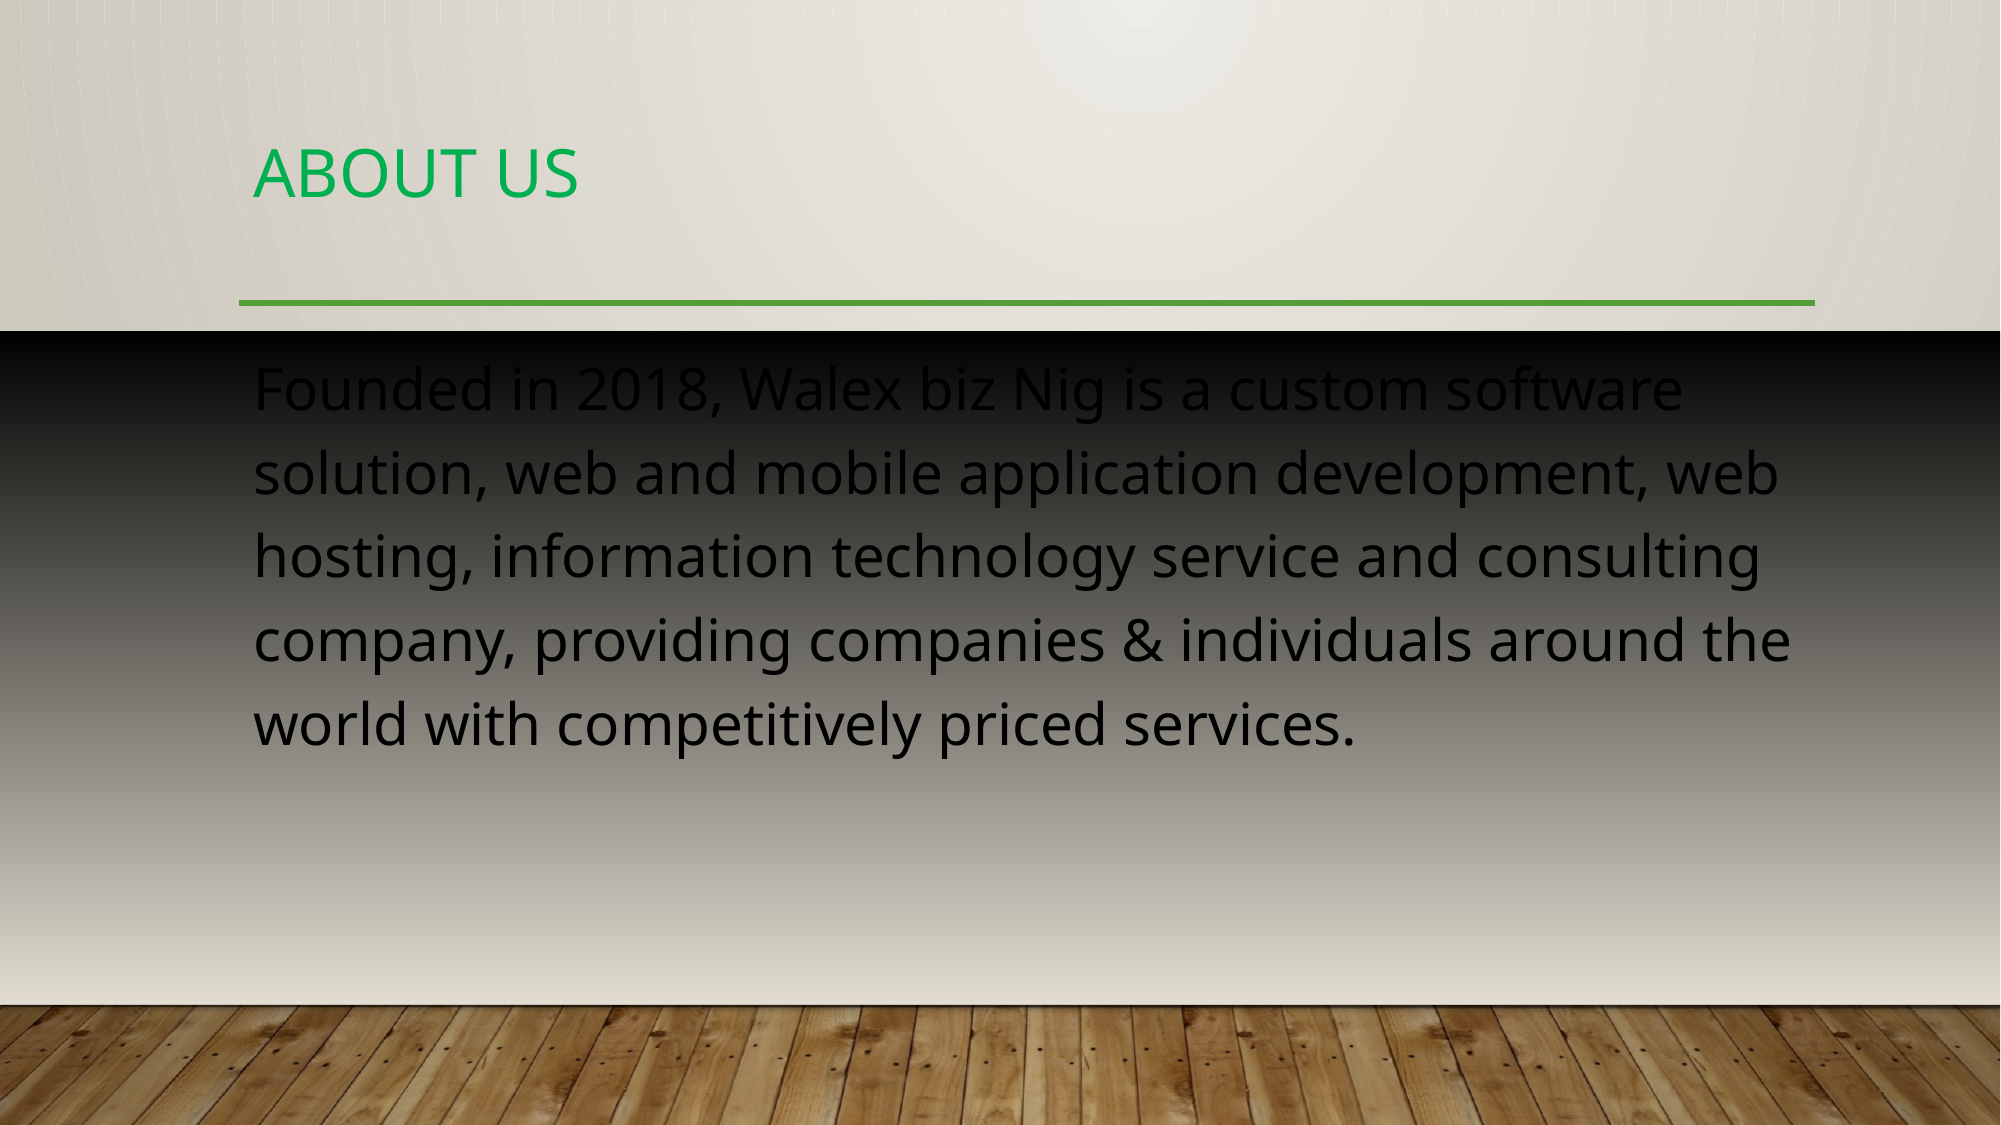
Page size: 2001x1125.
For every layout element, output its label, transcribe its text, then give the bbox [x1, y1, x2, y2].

list Founded in 2018, Walex biz Nig is a custom software solution, web and mobile application development, web hosting, information technology service and consulting company, providing companies & individuals around the world with competitively priced services. [238, 330, 1814, 897]
title About us [238, 131, 1814, 305]
